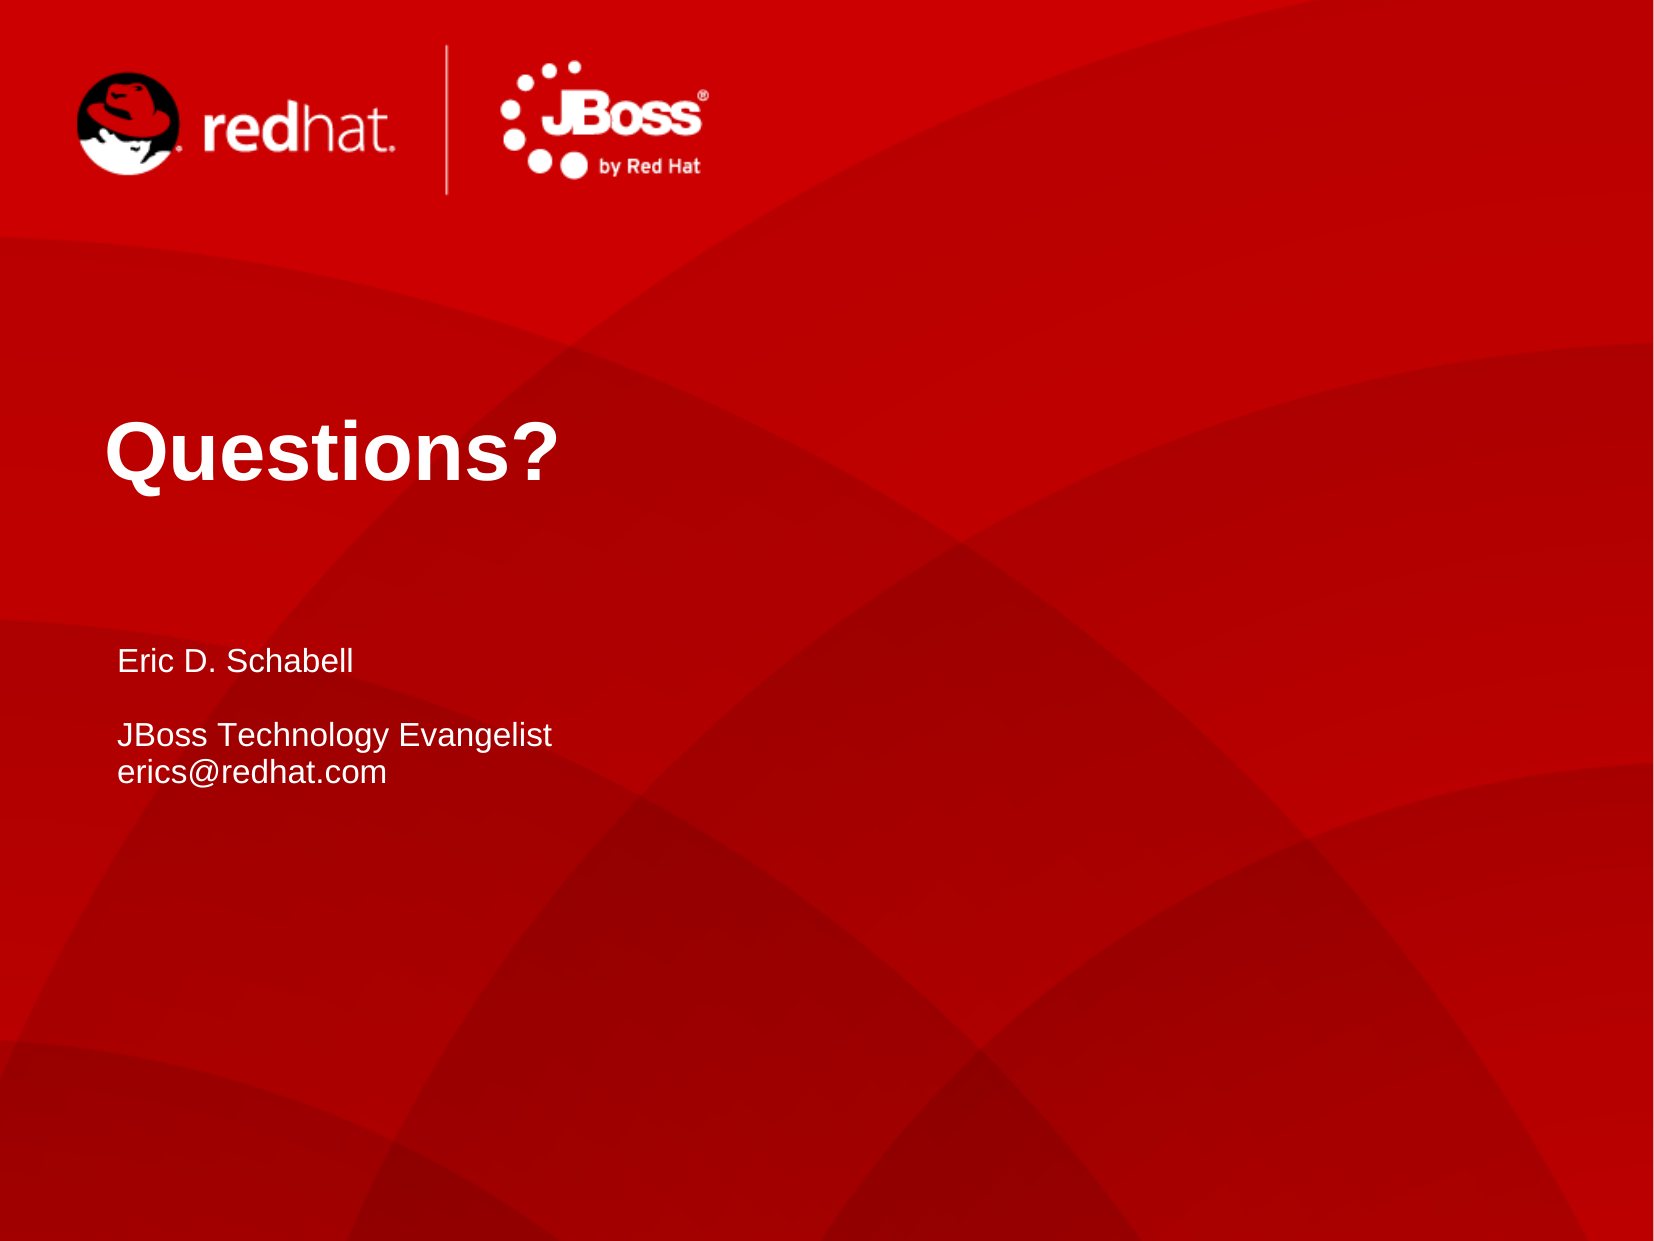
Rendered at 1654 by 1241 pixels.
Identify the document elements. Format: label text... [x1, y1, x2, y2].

picture [0, 0, 1654, 1241]
text_box Eric D. Schabell JBoss Technology Evangelist erics@redhat.com [117, 640, 675, 753]
text_box Questions? [104, 405, 1642, 526]
